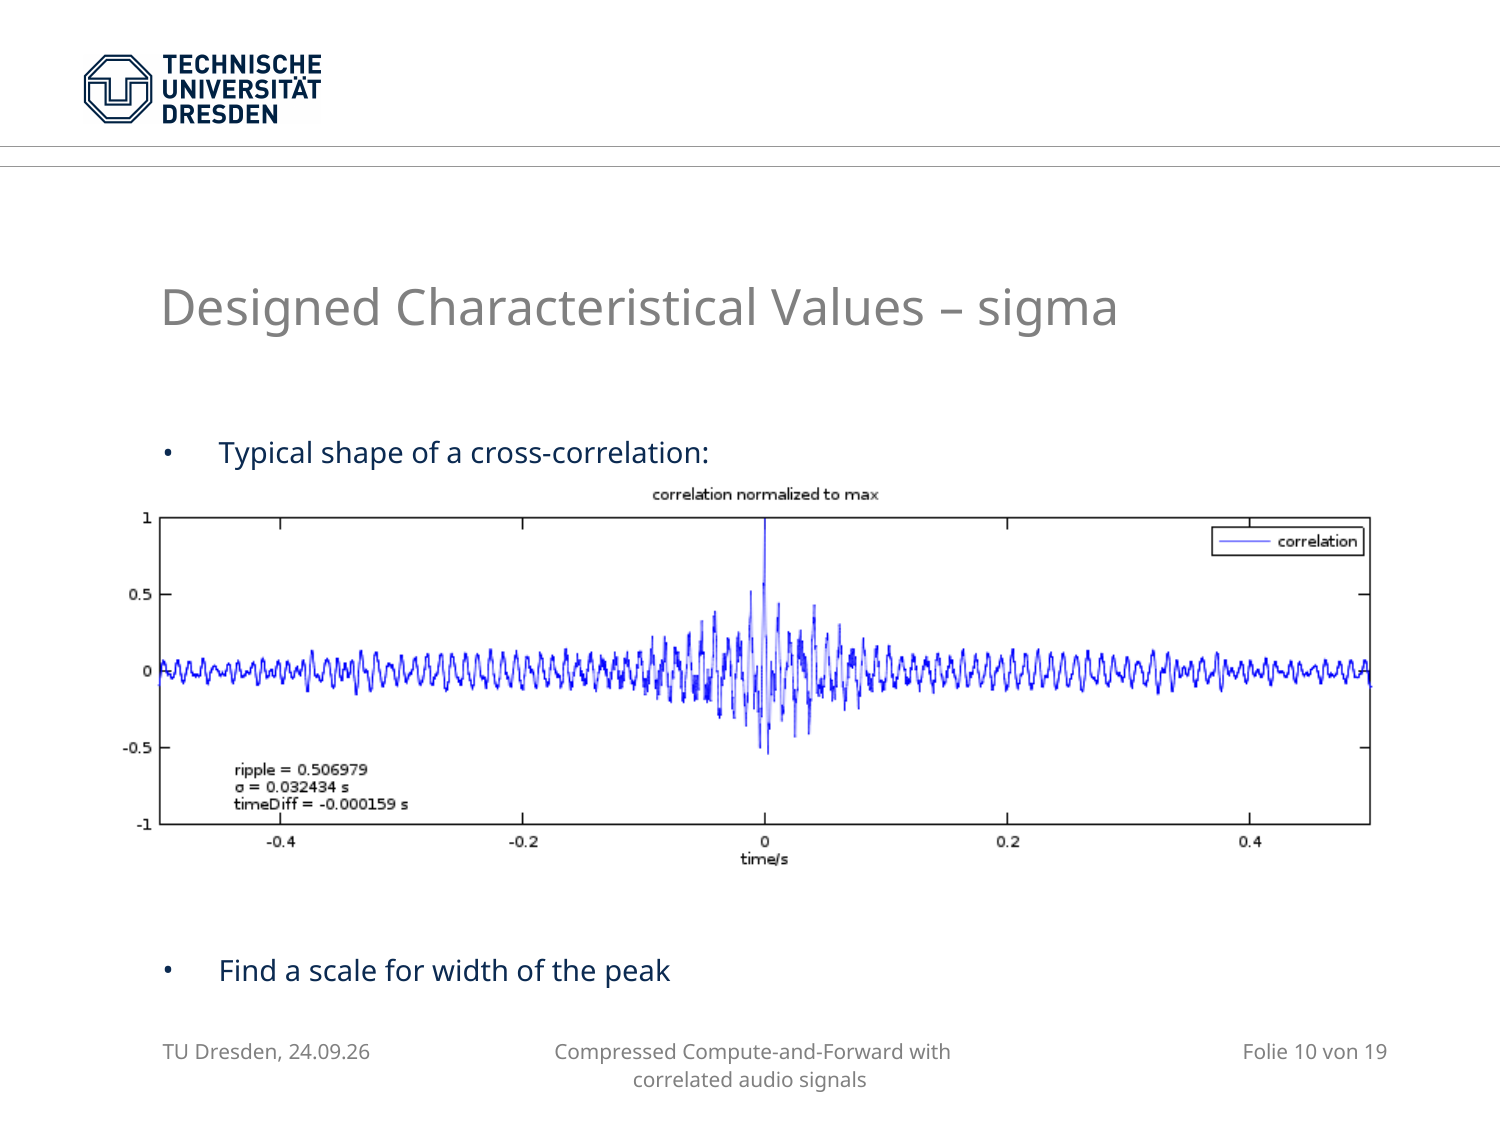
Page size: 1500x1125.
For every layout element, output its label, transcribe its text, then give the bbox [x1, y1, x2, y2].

list Typical shape of a cross-correlation: Find a scale for width of the peak [162, 888, 1388, 1093]
title Designed Characteristical Values – sigma [160, 238, 1392, 374]
list Typical shape of a cross-correlation: Find a scale for width of the peak [162, 425, 1388, 475]
picture [114, 475, 1418, 888]
picture [83, 54, 321, 124]
